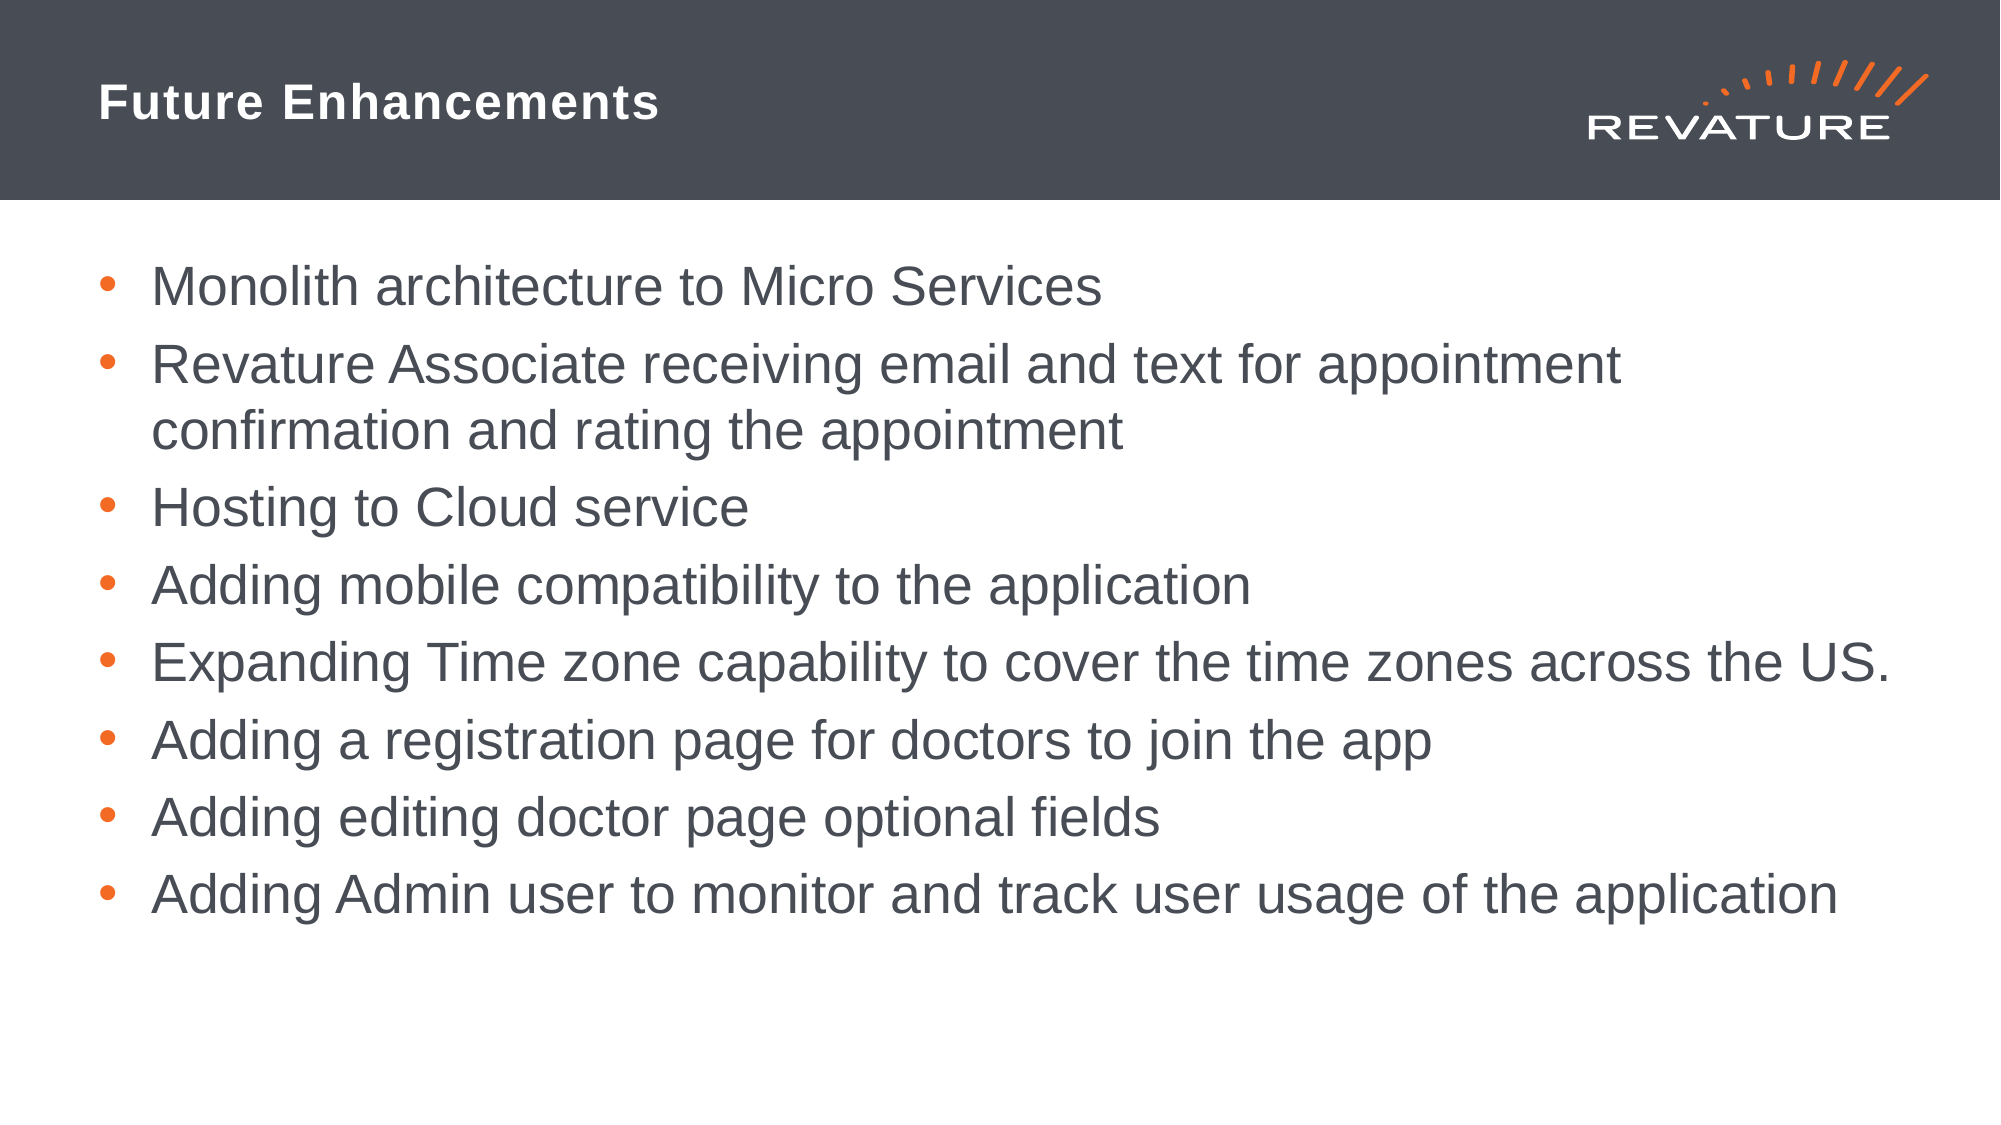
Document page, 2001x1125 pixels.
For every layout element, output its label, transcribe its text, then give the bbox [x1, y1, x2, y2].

list Monolith architecture to Micro Services Revature Associate receiving email and text for appointment confirmation and rating the appointment Hosting to Cloud service Adding mobile compatibility to the application Expanding Time zone capability to cover the time zones across the US. Adding a registration page for doctors to join the app Adding editing doctor page optional fields Adding Admin user to monitor and track user usage of the application [83, 243, 1917, 986]
title Future Enhancements [83, 0, 1445, 200]
